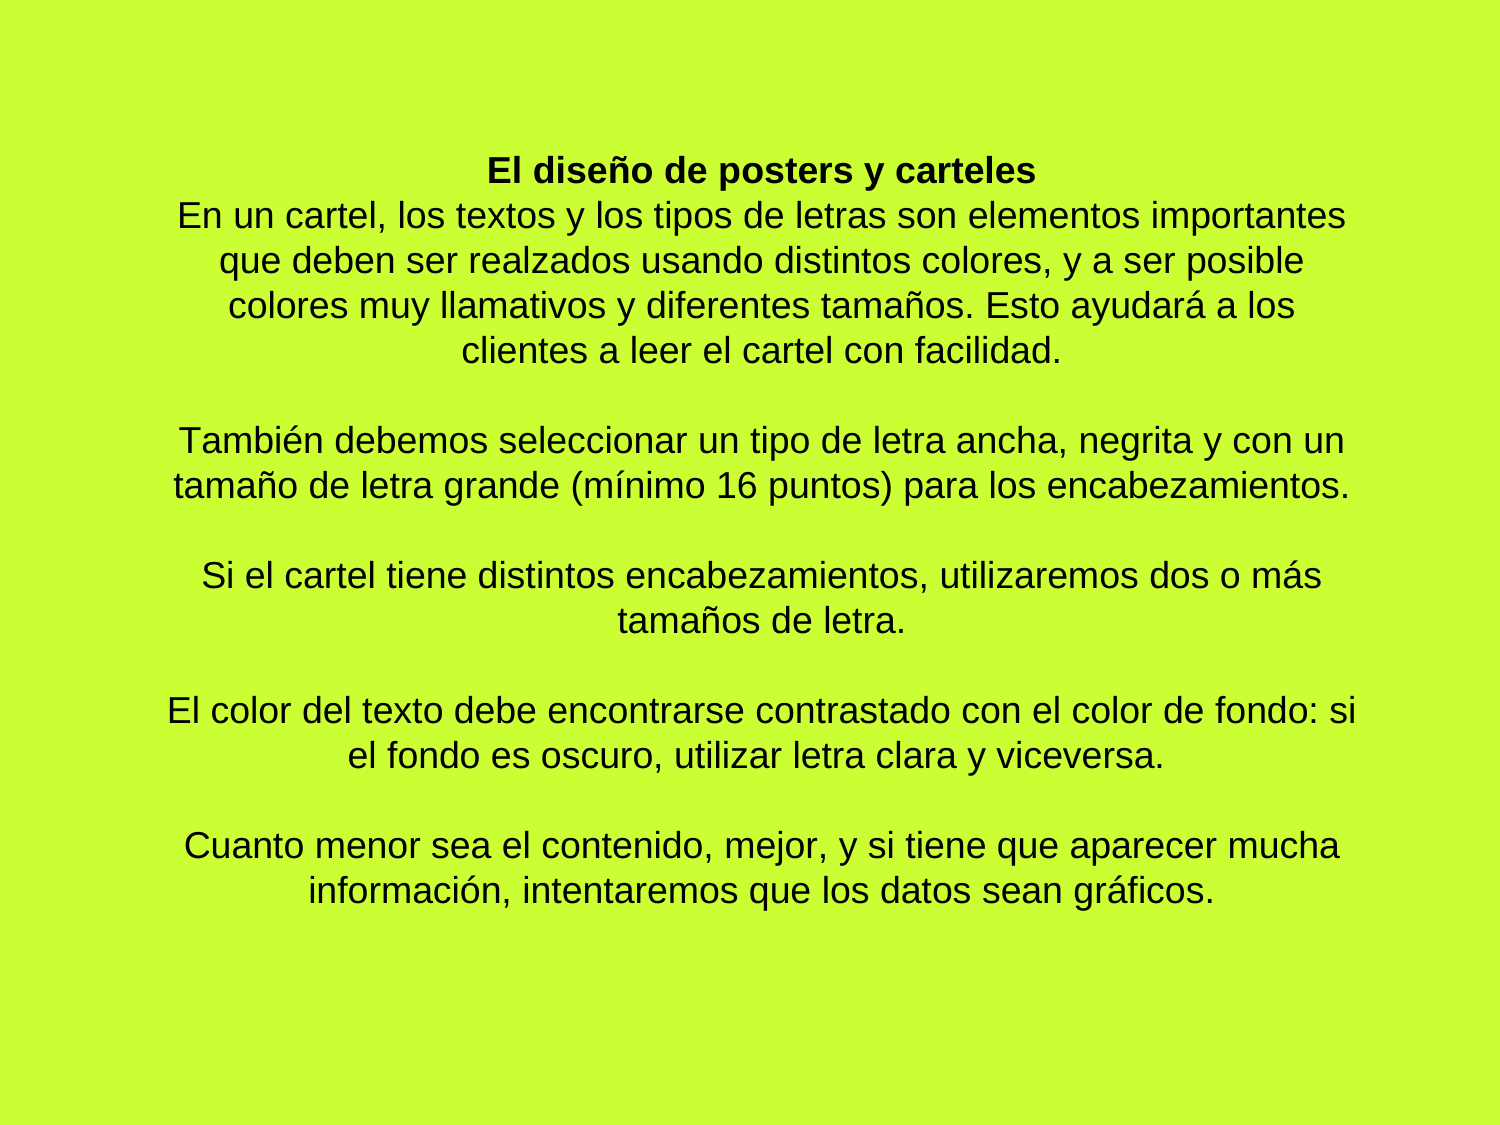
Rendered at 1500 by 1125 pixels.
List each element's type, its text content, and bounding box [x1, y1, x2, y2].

text_box El diseño de posters y carteles En un cartel, los textos y los tipos de letras son elementos importantes que deben ser realzados usando distintos colores, y a ser posible colores muy llamativos y diferentes tamaños. Esto ayudará a los clientes a leer el cartel con facilidad. También debemos seleccionar un tipo de letra ancha, negrita y con un tamaño de letra grande (mínimo 16 puntos) para los encabezamientos. Si el cartel tiene distintos encabezamientos, utilizaremos dos o más tamaños de letra. El color del texto debe encontrarse contrastado con el color de fondo: si el fondo es oscuro, utilizar letra clara y viceversa. Cuanto menor sea el contenido, mejor, y si tiene que aparecer mucha información, intentaremos que los datos sean gráficos. [147, 138, 1377, 965]
